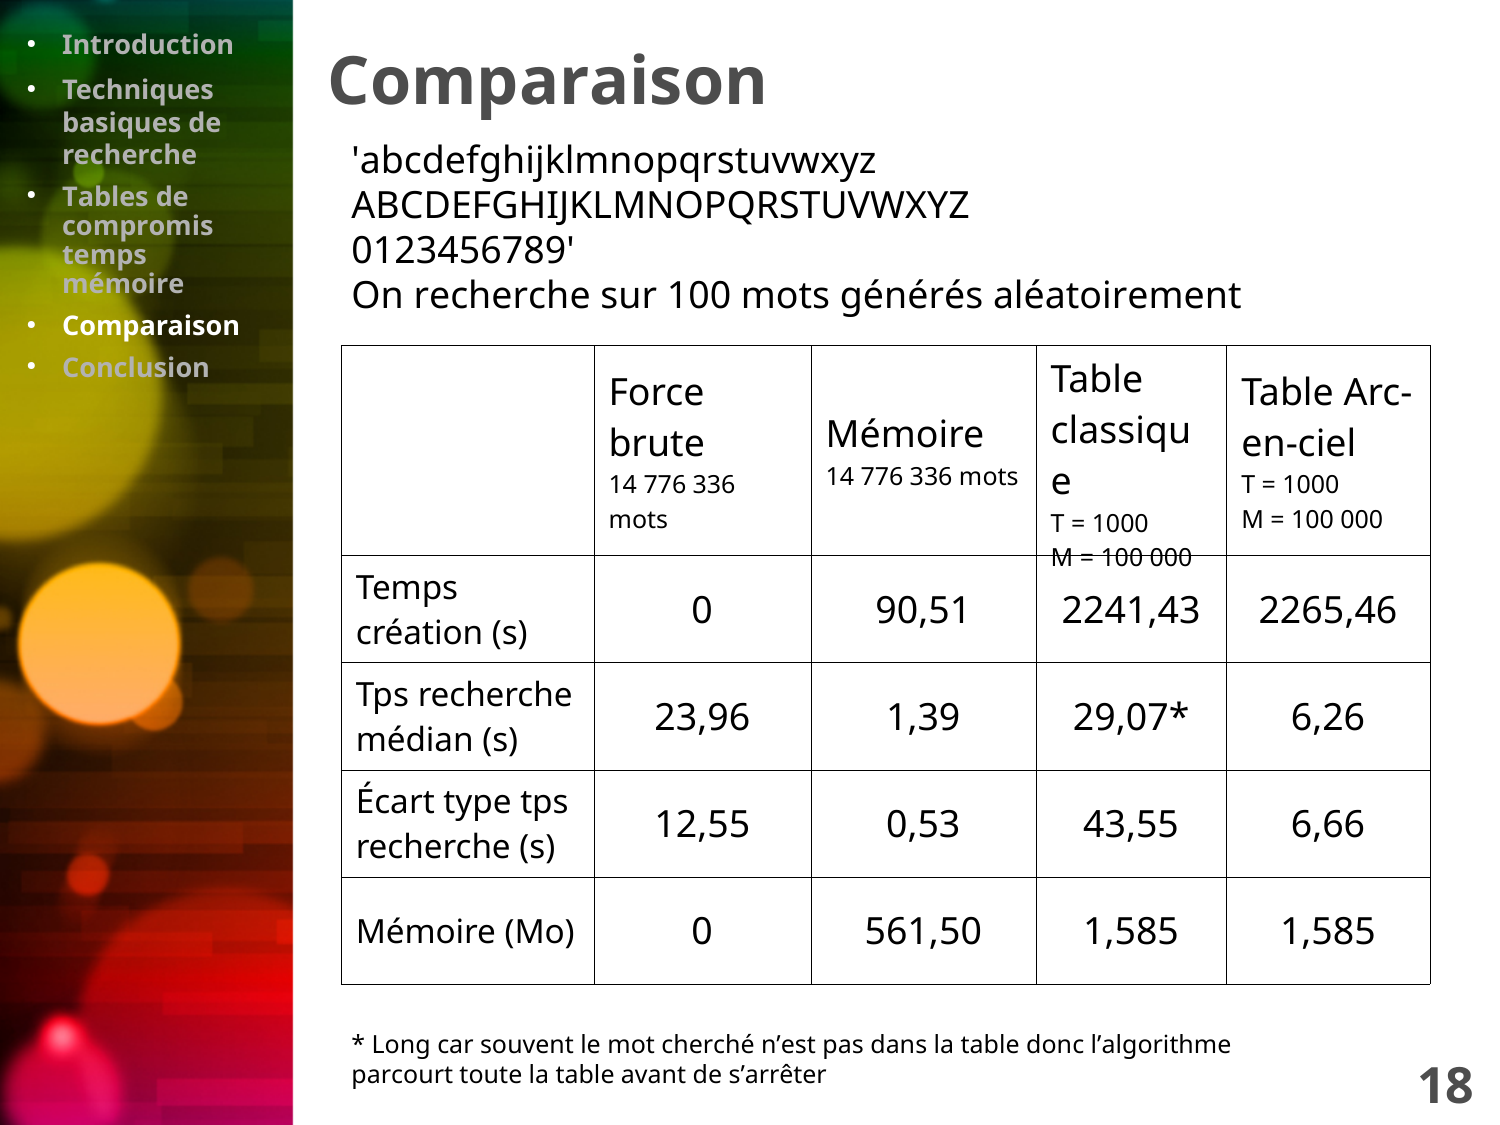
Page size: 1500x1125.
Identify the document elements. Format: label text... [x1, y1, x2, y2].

table_cell Mémoire (Mo) [342, 878, 594, 984]
table_cell Temps création (s) [342, 556, 594, 662]
table_cell 2241,43 [1037, 556, 1226, 662]
table_cell 561,50 [812, 878, 1036, 984]
table_cell 23,96 [595, 663, 811, 770]
table_cell 1,585 [1227, 878, 1430, 984]
table_cell Tps recherche médian (s) [342, 663, 594, 770]
table_cell 43,55 [1037, 771, 1226, 877]
title Comparaison [312, 19, 1471, 138]
text_box <numéro> [1417, 1054, 1500, 1109]
table_cell 0 [595, 556, 811, 662]
table_cell 1,39 [812, 663, 1036, 770]
table_cell 12,55 [595, 771, 811, 877]
text_box 'abcdefghijklmnopqrstuvwxyz ABCDEFGHIJKLMNOPQRSTUVWXYZ 0123456789' On recherche sur 100 mots générés aléatoirement [336, 128, 1312, 324]
table_header Force brute 14 776 336 mots [595, 346, 811, 555]
table_cell 2265,46 [1227, 556, 1430, 662]
table_cell 0,53 [812, 771, 1036, 877]
table_cell 6,66 [1227, 771, 1430, 877]
table_cell 1,585 [1037, 878, 1226, 984]
table_header Mémoire 14 776 336 mots [812, 346, 1036, 555]
picture [0, 0, 1500, 1125]
text_box * Long car souvent le mot cherché n’est pas dans la table donc l’algorithme parcourt toute la table avant de s’arrêter [336, 1021, 1312, 1099]
table_header Table Arc-en-ciel T = 1000 M = 100 000 [1227, 346, 1430, 555]
table_header [342, 346, 594, 555]
table_cell 6,26 [1227, 663, 1430, 770]
table_cell 29,07* [1037, 663, 1226, 770]
table_cell 90,51 [812, 556, 1036, 662]
table_cell Écart type tps recherche (s) [342, 771, 594, 877]
text_box Introduction Techniques basiques de recherche Tables de compromis temps mémoire Comparaison Conclusion [11, 23, 284, 373]
table_header Table classique T = 1000 M = 100 000 [1037, 346, 1226, 555]
table_cell 0 [595, 878, 811, 984]
